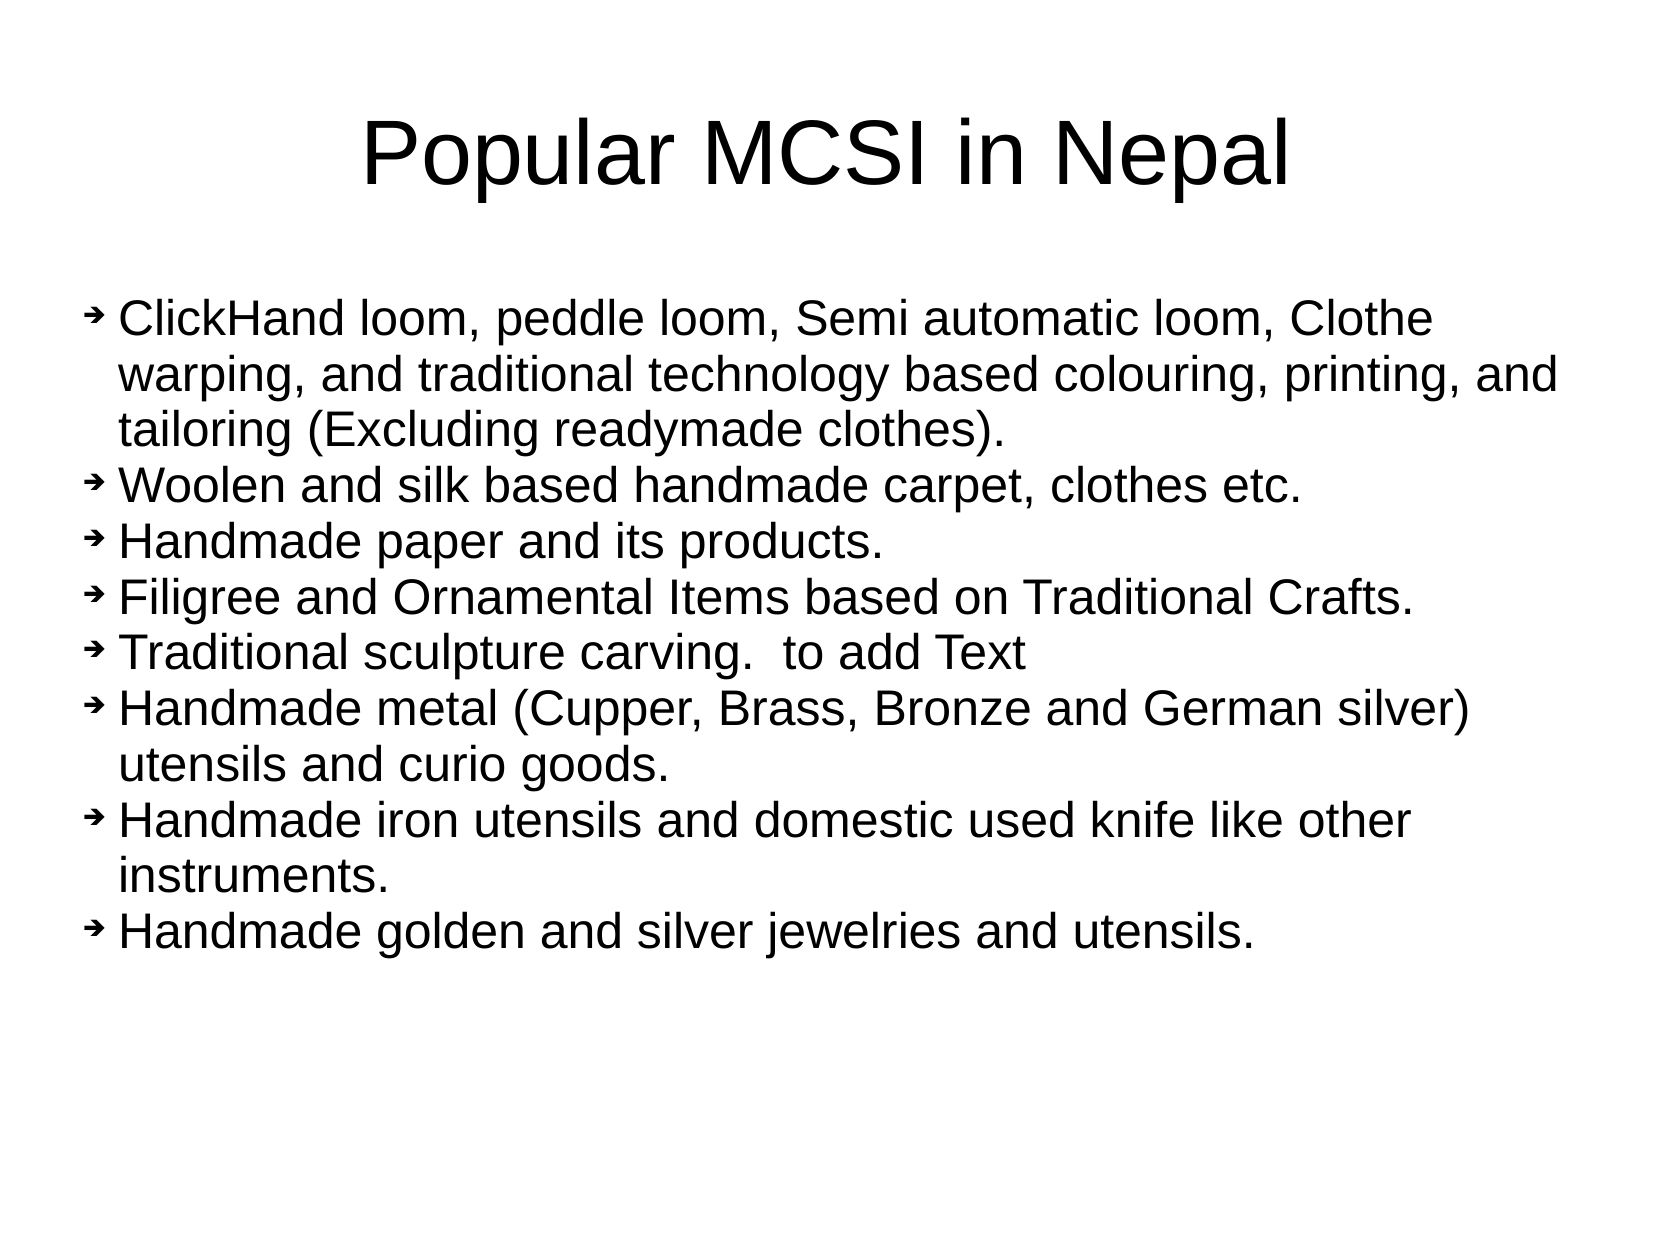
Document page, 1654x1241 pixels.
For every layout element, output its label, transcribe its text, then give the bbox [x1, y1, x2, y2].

title Popular MCSI in Nepal [82, 49, 1571, 257]
subtitle ClickHand loom, peddle loom, Semi automatic loom, Clothe warping, and traditional technology based colouring, printing, and tailoring (Excluding readymade clothes). Woolen and silk based handmade carpet, clothes etc. Handmade paper and its products. Filigree and Ornamental Items based on Traditional Crafts. Traditional sculpture carving. to add Text Handmade metal (Cupper, Brass, Bronze and German silver) utensils and curio goods. Handmade iron utensils and domestic used knife like other instruments. Handmade golden and silver jewelries and utensils. [82, 290, 1571, 1010]
